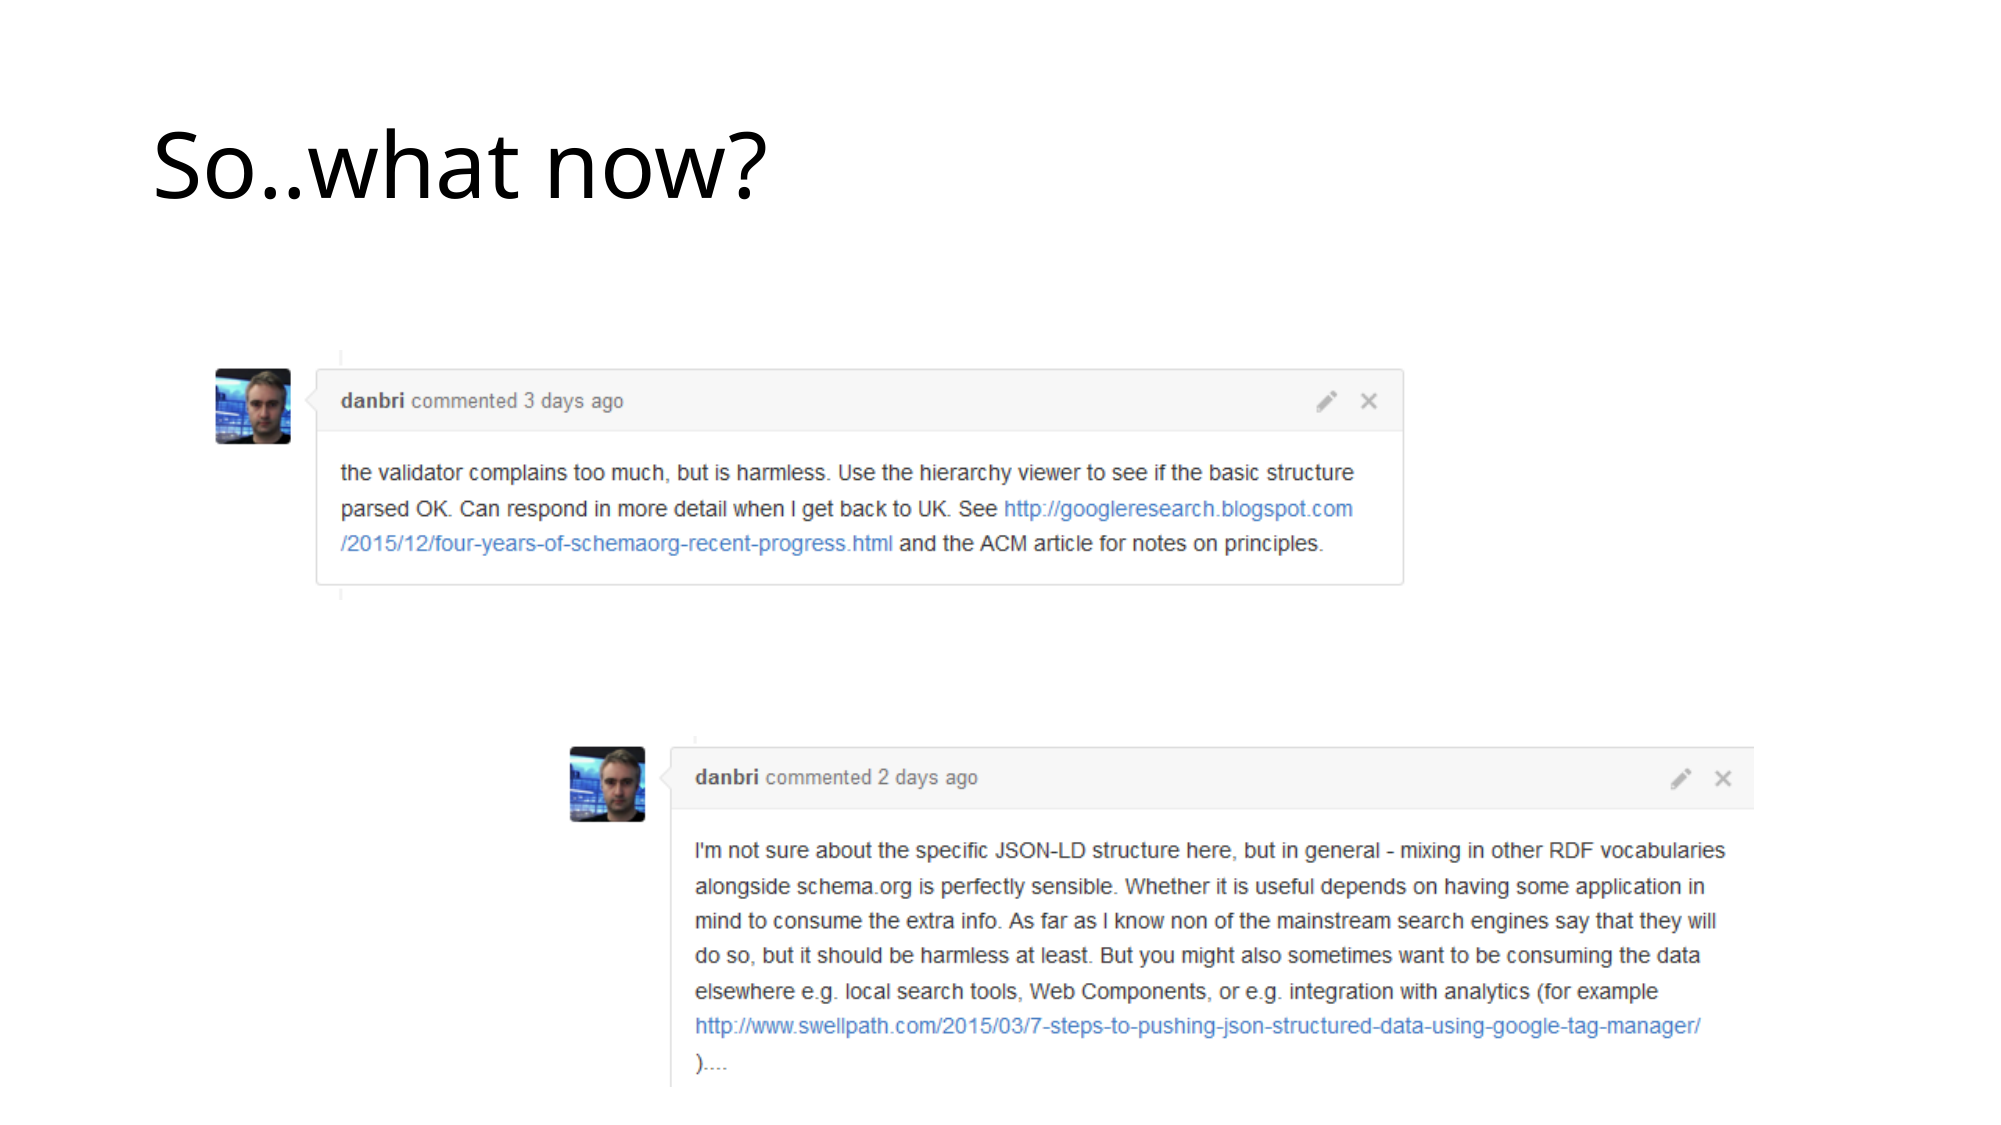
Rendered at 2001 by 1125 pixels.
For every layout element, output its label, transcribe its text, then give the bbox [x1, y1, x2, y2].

title So..what now? [137, 59, 1863, 278]
picture [169, 350, 1417, 600]
picture [539, 736, 1754, 1087]
